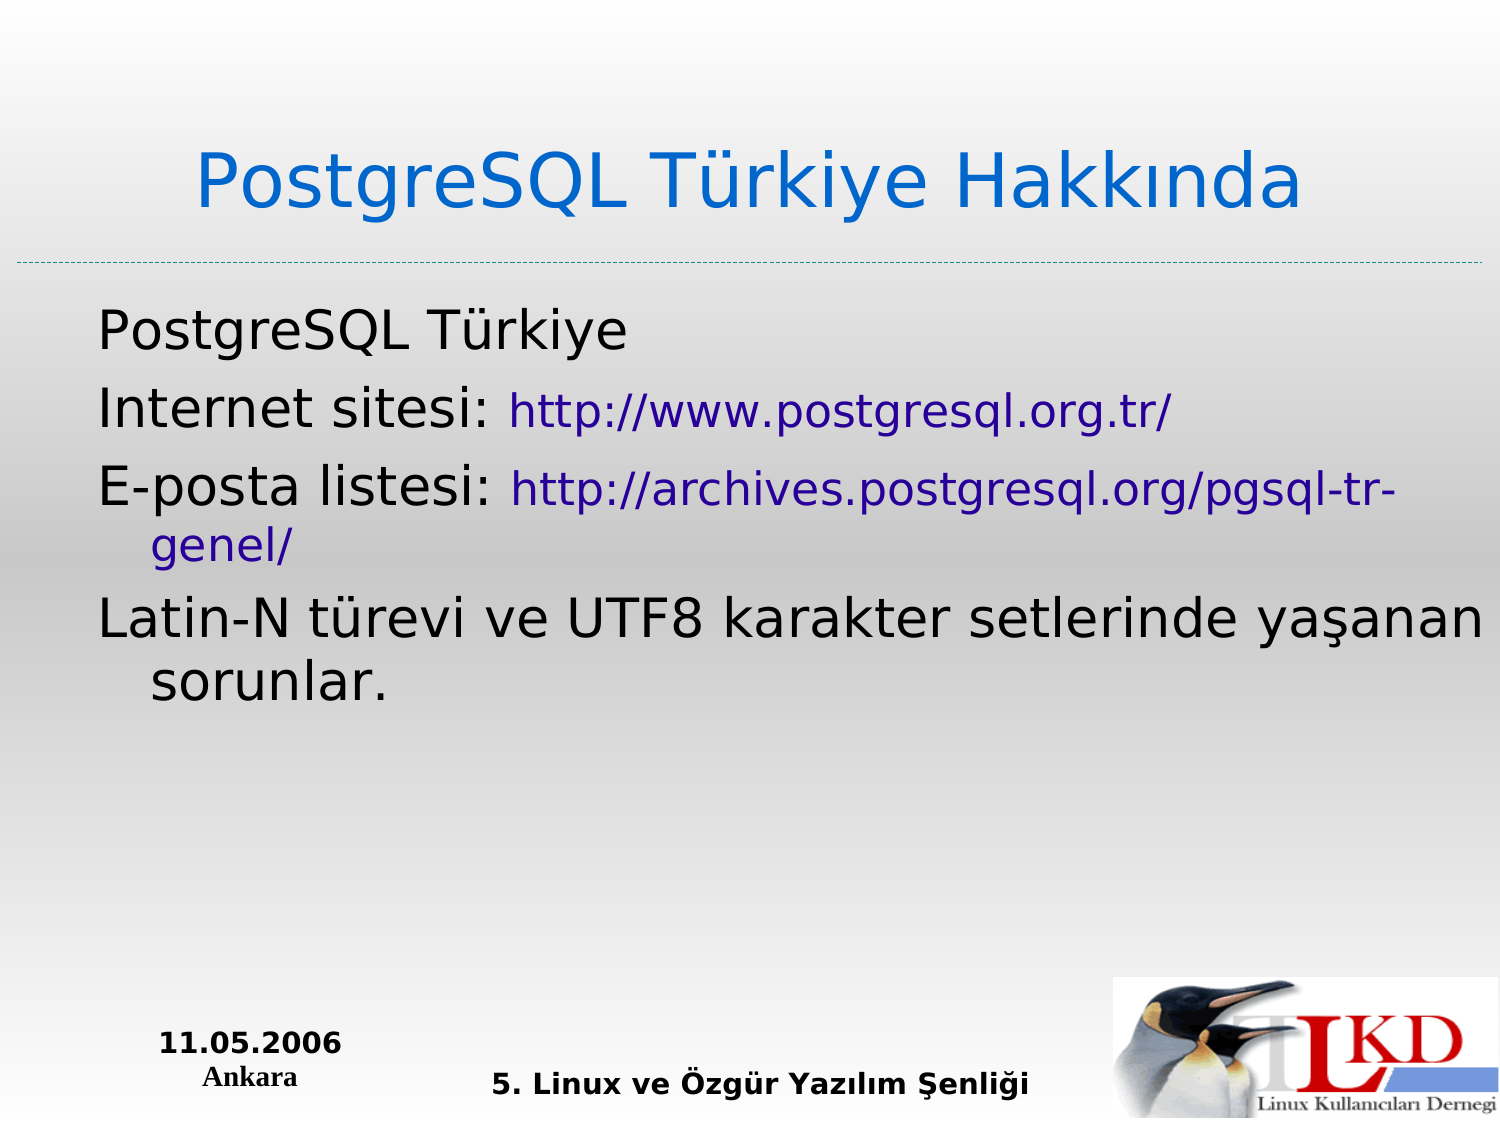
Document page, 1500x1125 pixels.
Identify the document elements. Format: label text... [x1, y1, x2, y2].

title PostgreSQL Türkiye Hakkında [0, 0, 1500, 225]
list PostgreSQL Türkiye Internet sitesi: http://www.postgresql.org.tr/ E-posta listesi: http://archives.postgresql.org/pgsql-tr-genel/ Latin-N türevi ve UTF8 karakter setlerinde yaşanan sorunlar. [0, 299, 1500, 975]
picture [1113, 977, 1499, 1118]
